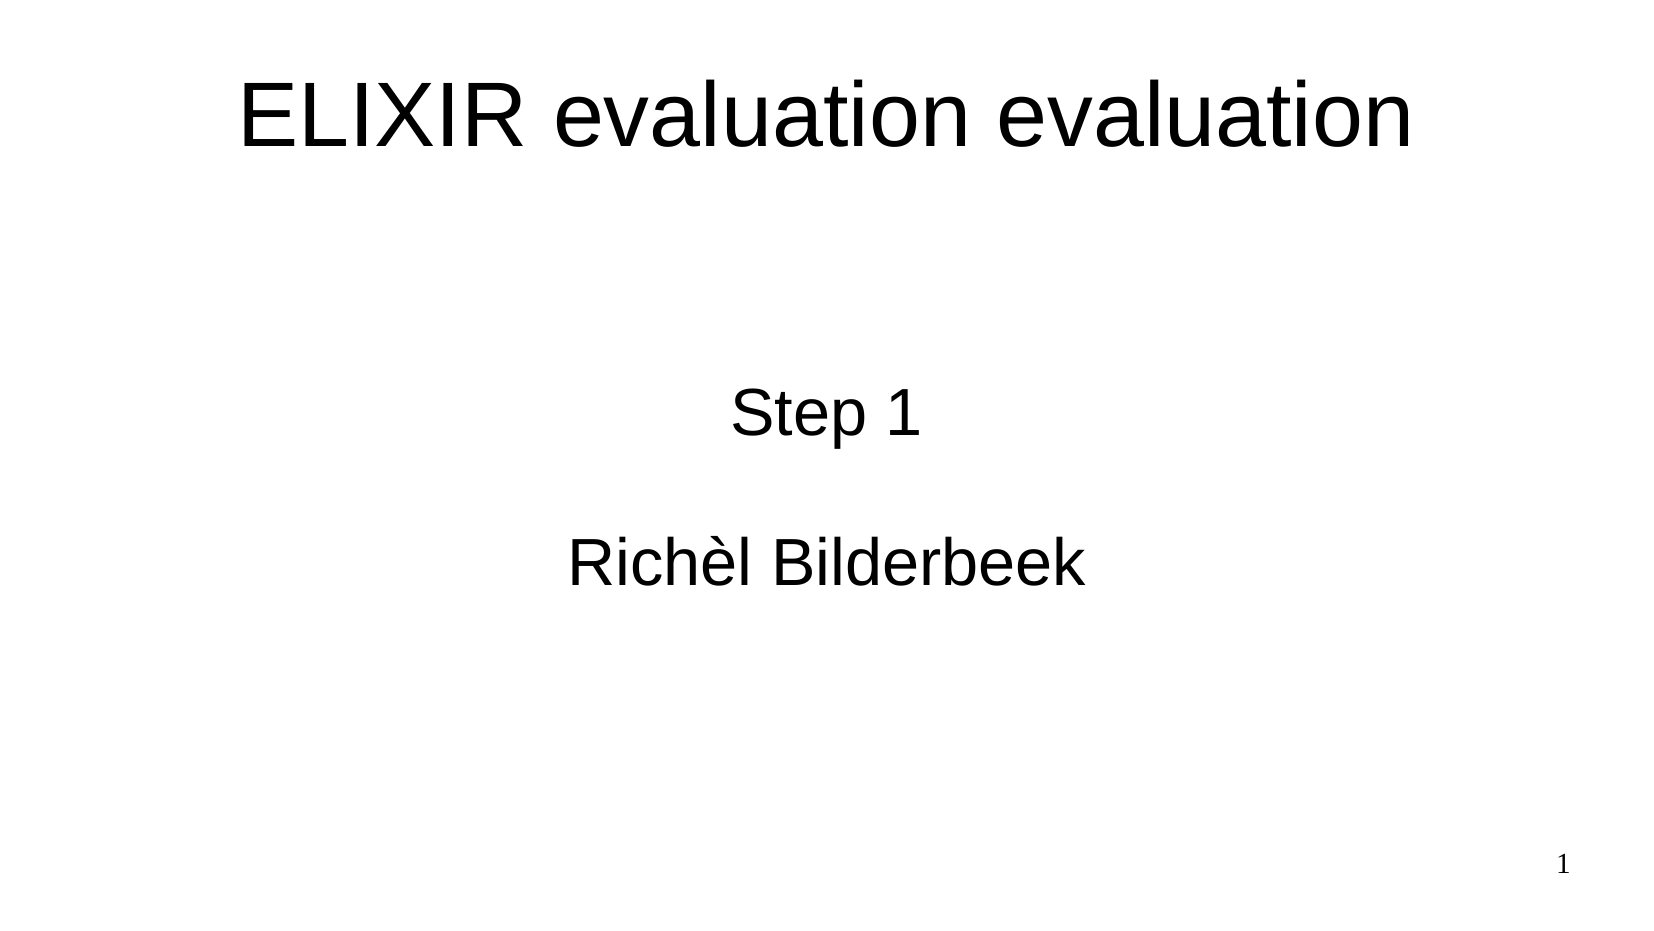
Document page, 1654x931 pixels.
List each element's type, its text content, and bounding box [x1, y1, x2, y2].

title ELIXIR evaluation evaluation [82, 37, 1571, 193]
subtitle Step 1 Richèl Bilderbeek [82, 217, 1571, 757]
